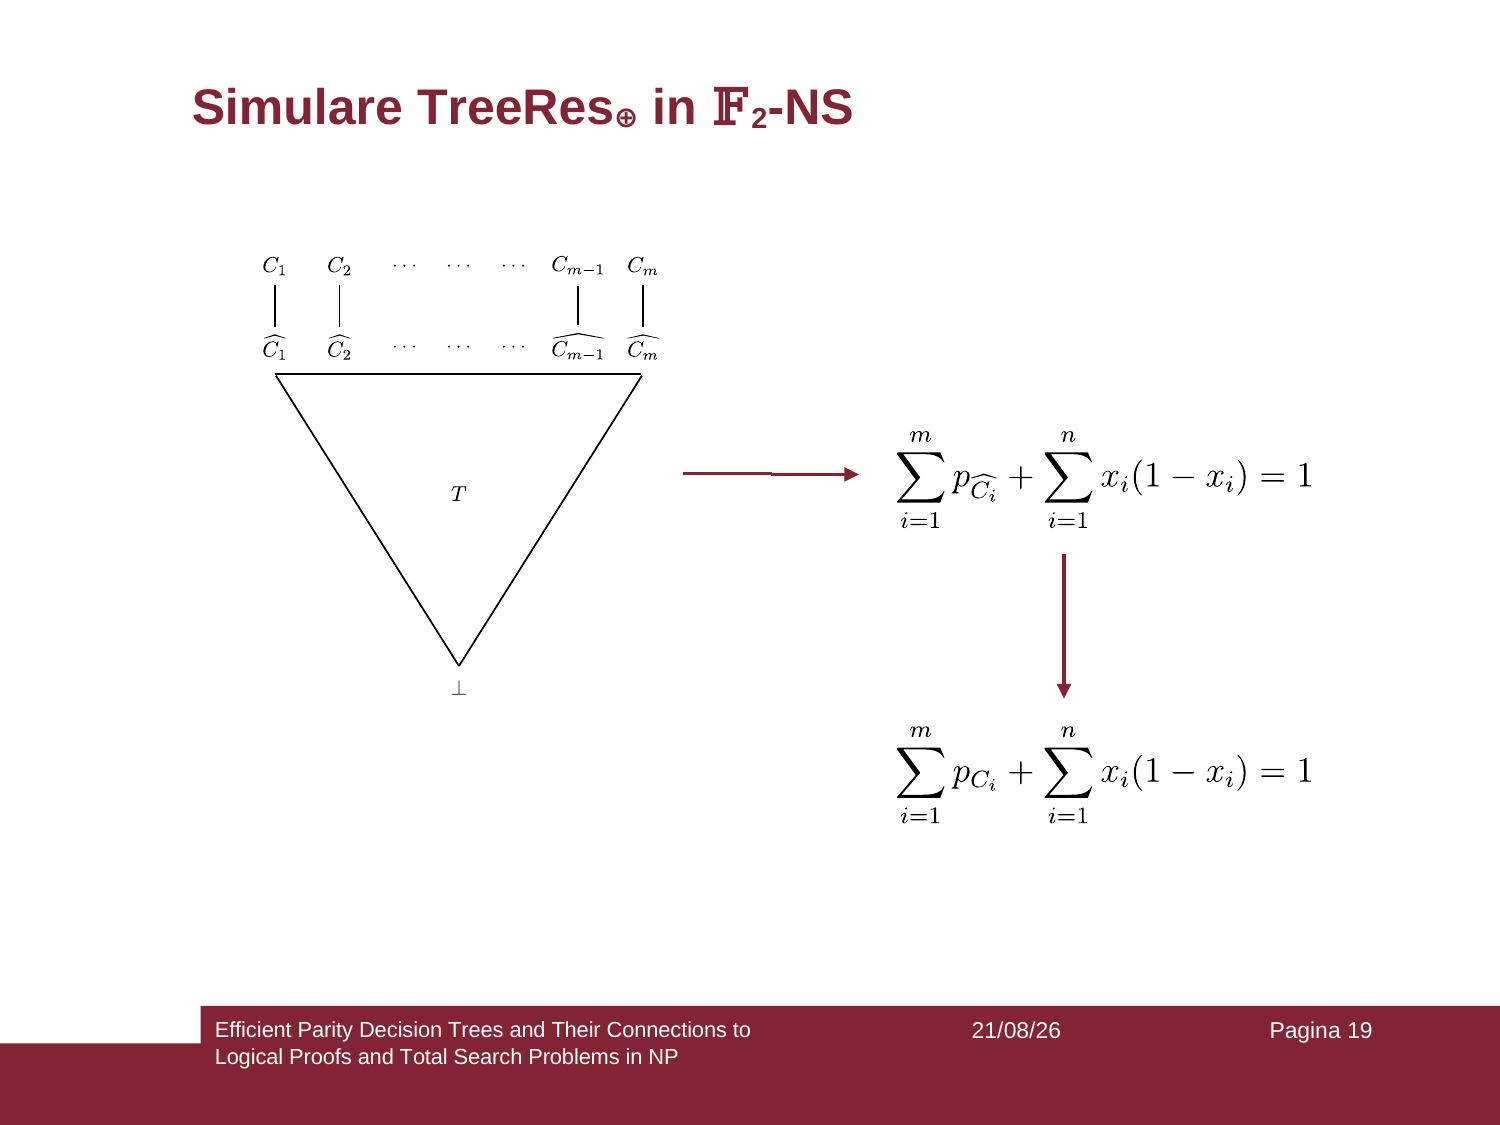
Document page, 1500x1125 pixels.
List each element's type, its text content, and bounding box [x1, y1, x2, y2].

text_box Simulare TreeRes⊕ in 𝔽2-NS [177, 66, 1394, 151]
text_box 24/10/24 [860, 1008, 1173, 1084]
picture [896, 431, 1312, 529]
text_box Efficient Parity Decision Trees and Their Connections to Logical Proofs and Total Search Problems in NP [200, 1008, 768, 1084]
text_box Pagina <number> [1173, 1008, 1388, 1084]
picture [896, 726, 1312, 824]
picture [253, 248, 668, 703]
